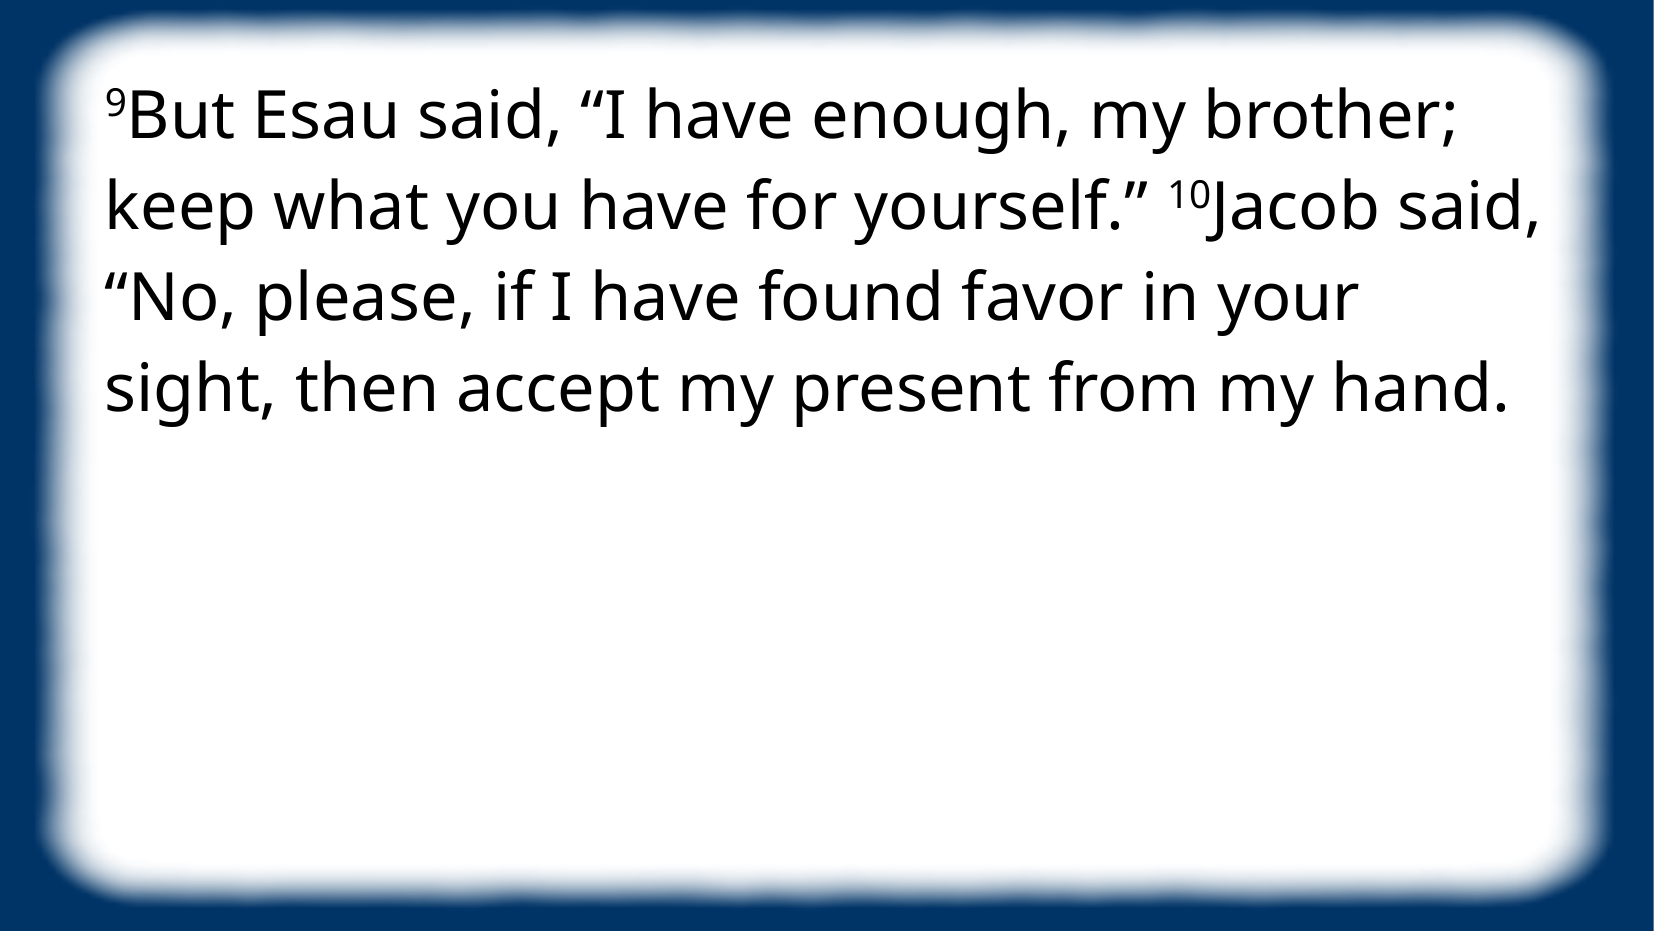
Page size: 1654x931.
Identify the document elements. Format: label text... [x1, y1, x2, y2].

picture [0, 0, 1654, 931]
text_box 9But Esau said, “I have enough, my brother; keep what you have for yourself.” 10Jacob said, “No, please, if I have found favor in your sight, then accept my present from my hand. [90, 60, 1561, 430]
